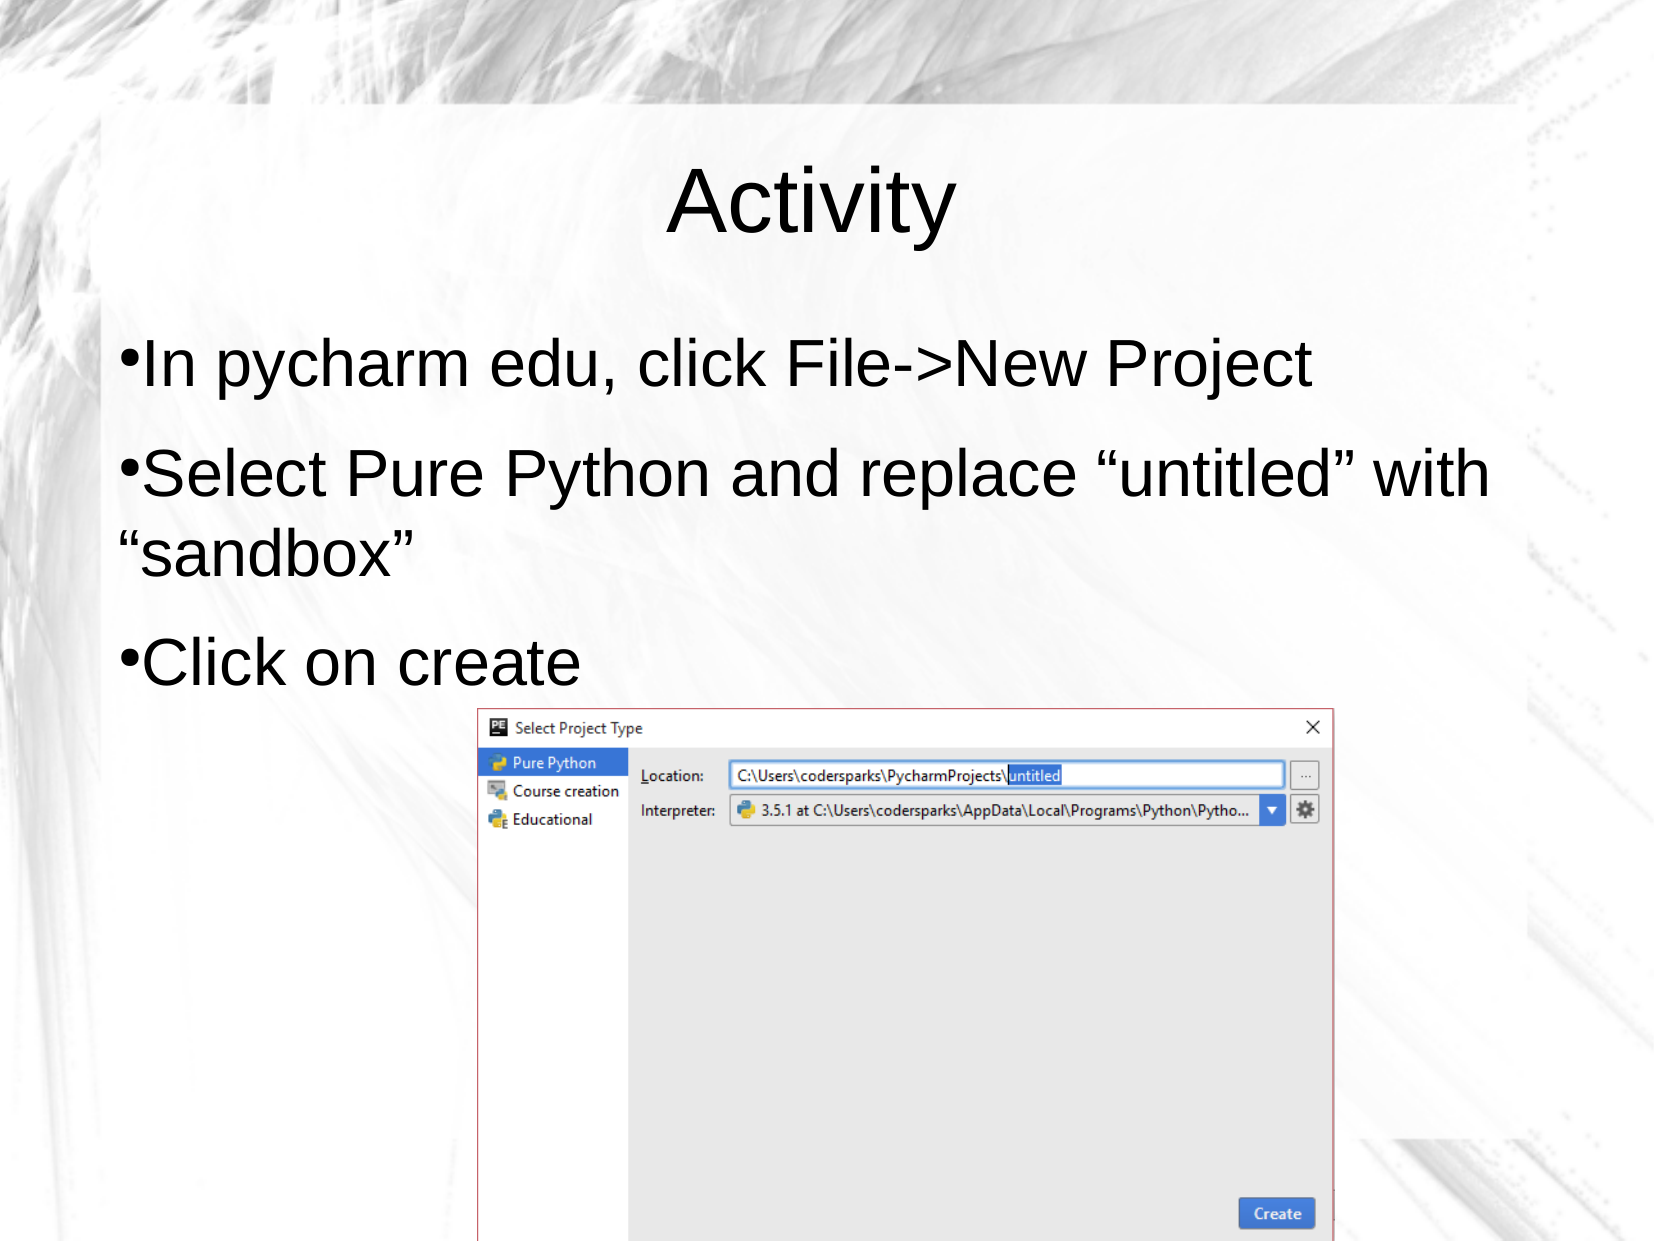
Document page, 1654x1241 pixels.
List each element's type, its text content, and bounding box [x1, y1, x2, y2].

list In pycharm edu, click File->New Project Select Pure Python and replace “untitled” with “sandbox” Click on create [118, 319, 1571, 945]
picture [477, 708, 1335, 1241]
title Activity [118, 112, 1506, 281]
